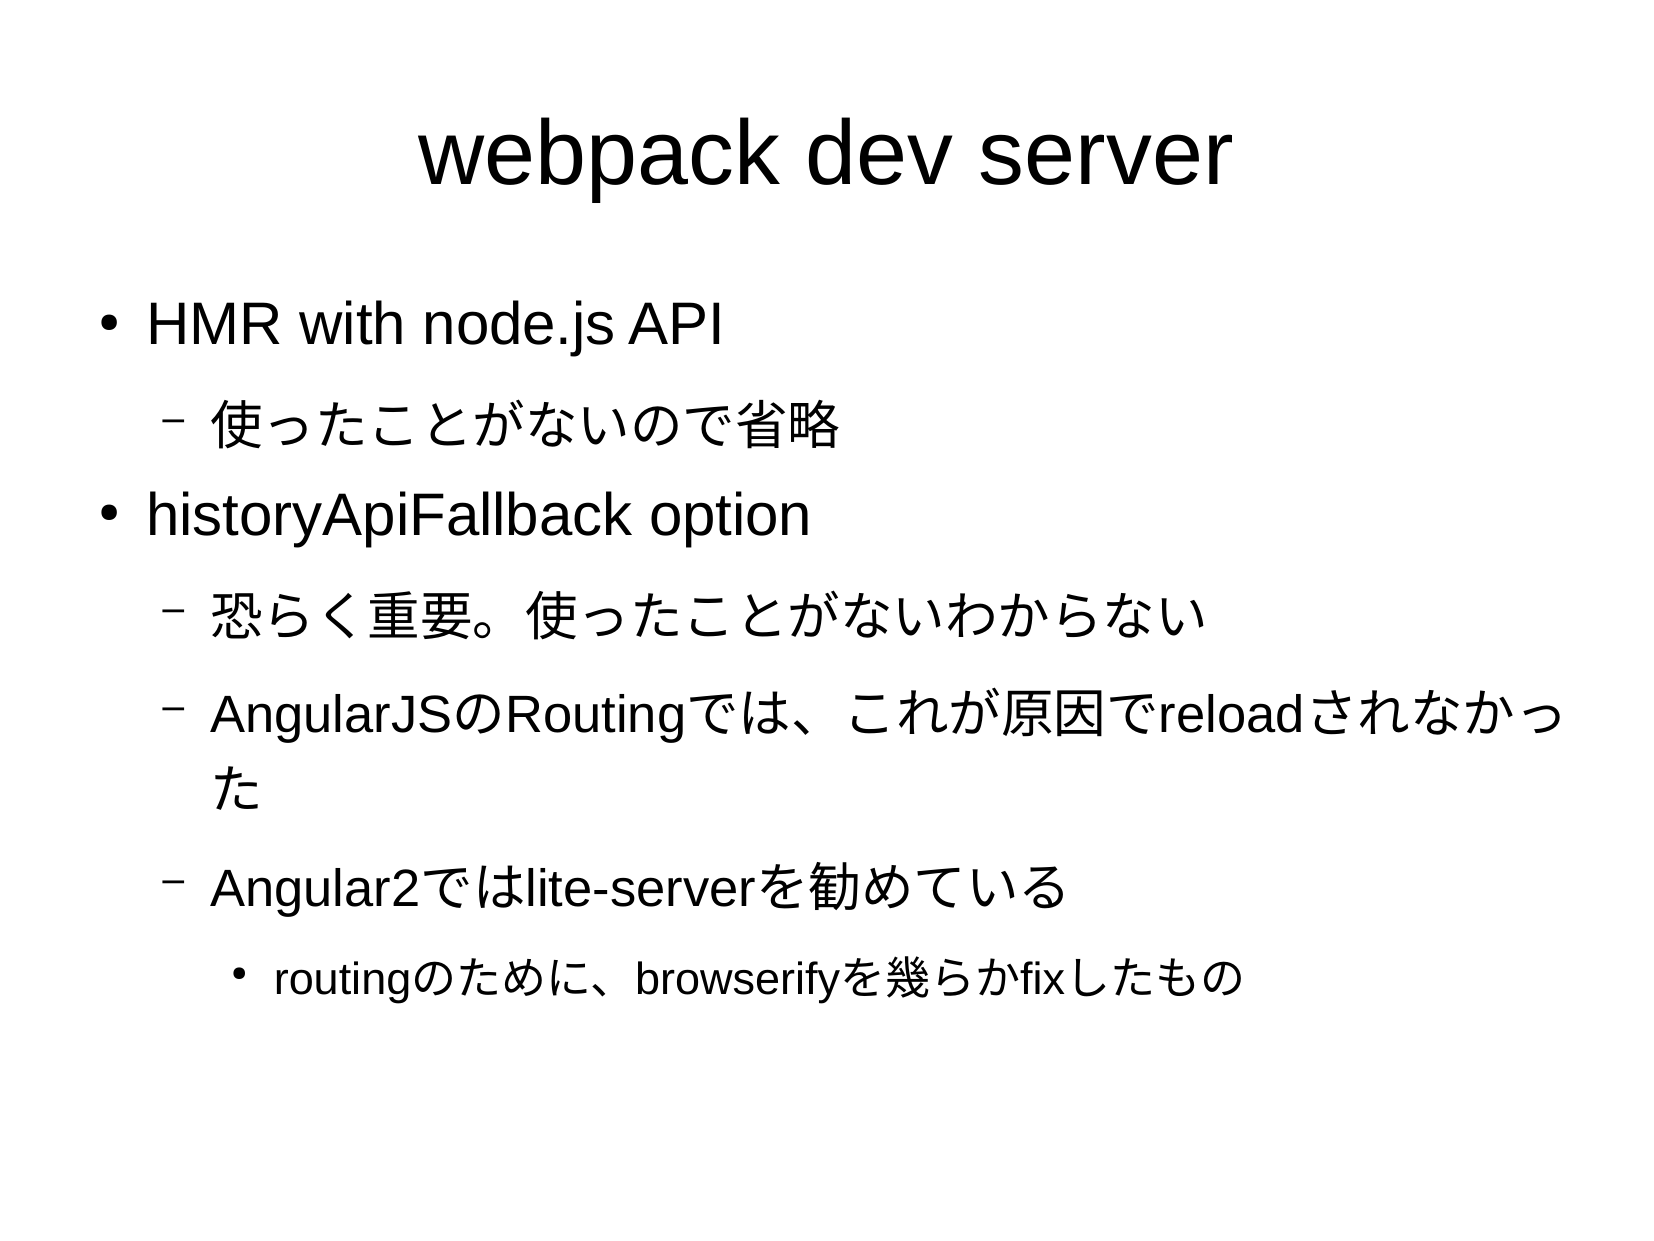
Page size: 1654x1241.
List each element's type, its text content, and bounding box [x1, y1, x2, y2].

title webpack dev server [82, 49, 1571, 257]
list HMR with node.js API 使ったことがないので省略 historyApiFallback option 恐らく重要。使ったことがないわからない AngularJSのRoutingでは、これが原因でreloadされなかった Angular2ではlite-serverを勧めている routingのために、browserifyを幾らかfixしたもの [82, 290, 1571, 1010]
